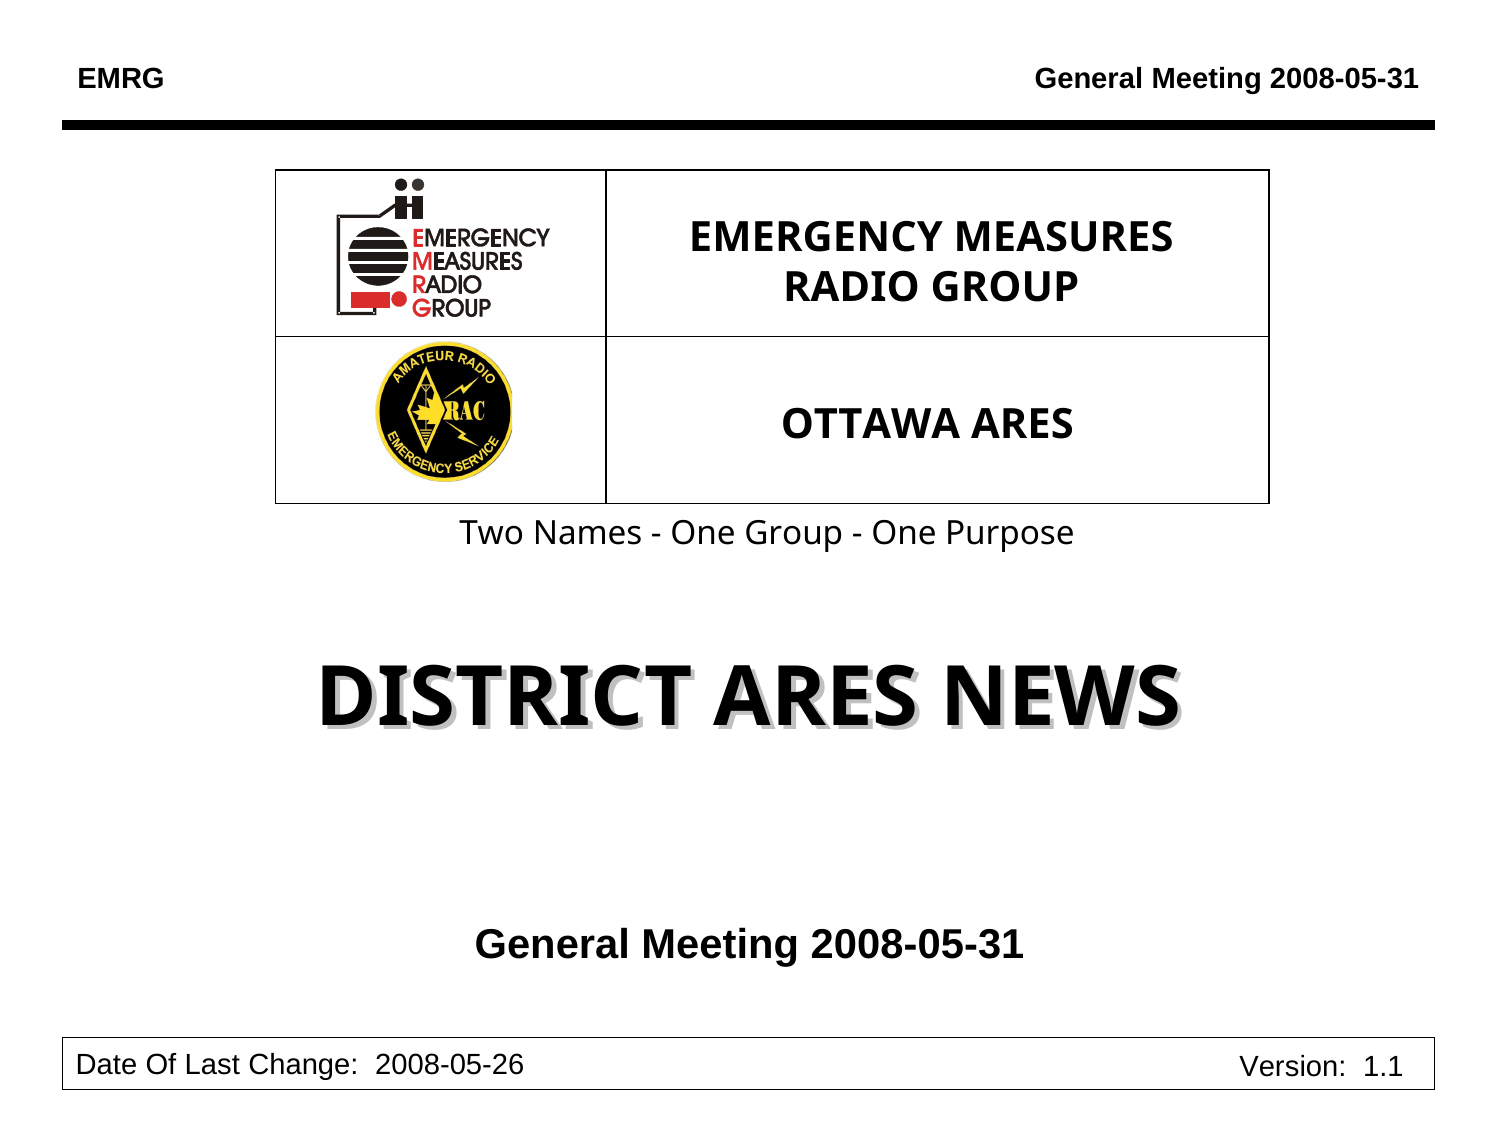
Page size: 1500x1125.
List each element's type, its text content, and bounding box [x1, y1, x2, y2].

text_box General Meeting 2008-05-31 [912, 51, 1435, 103]
text_box General Meeting 2008-05-31 [459, 909, 1040, 975]
chart [375, 341, 513, 482]
text_box EMERGENCY MEASURES RADIO GROUP [637, 201, 1226, 318]
text_box Version: 1.1 [1224, 1039, 1420, 1090]
text_box Two Names - One Group - One Purpose [444, 503, 1091, 559]
picture [336, 178, 550, 317]
text_box EMRG [62, 51, 313, 103]
text_box DISTRICT ARES NEWS [62, 634, 1435, 750]
text_box OTTAWA ARES [766, 388, 1089, 455]
text_box Date Of Last Change: 2008-05-26 [60, 1037, 541, 1089]
